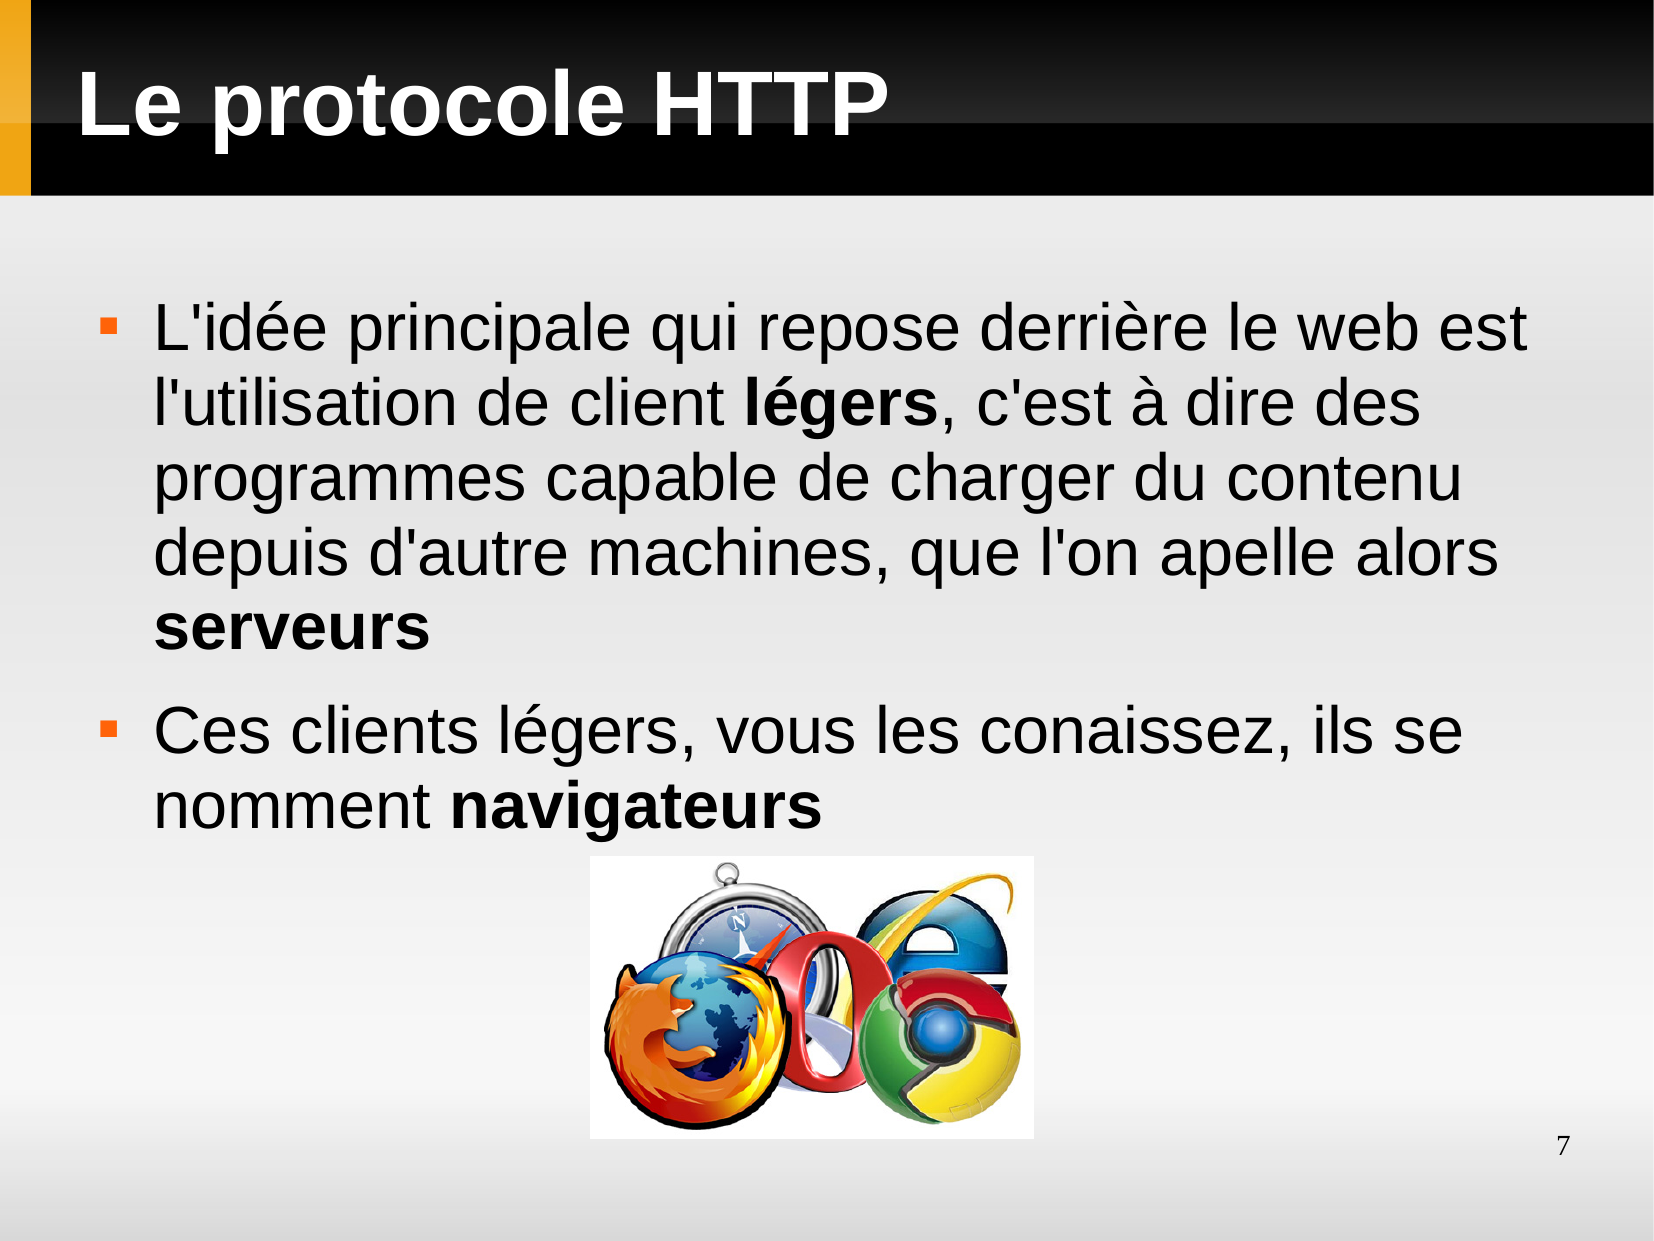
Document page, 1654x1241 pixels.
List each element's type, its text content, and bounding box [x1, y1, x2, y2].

list L'idée principale qui repose derrière le web est l'utilisation de client légers, c'est à dire des programmes capable de charger du contenu depuis d'autre machines, que l'on apelle alors serveurs Ces clients légers, vous les conaissez, ils se nomment navigateurs [82, 290, 1571, 1109]
title Le protocole HTTP [76, 0, 1565, 208]
picture [0, 0, 1654, 1241]
